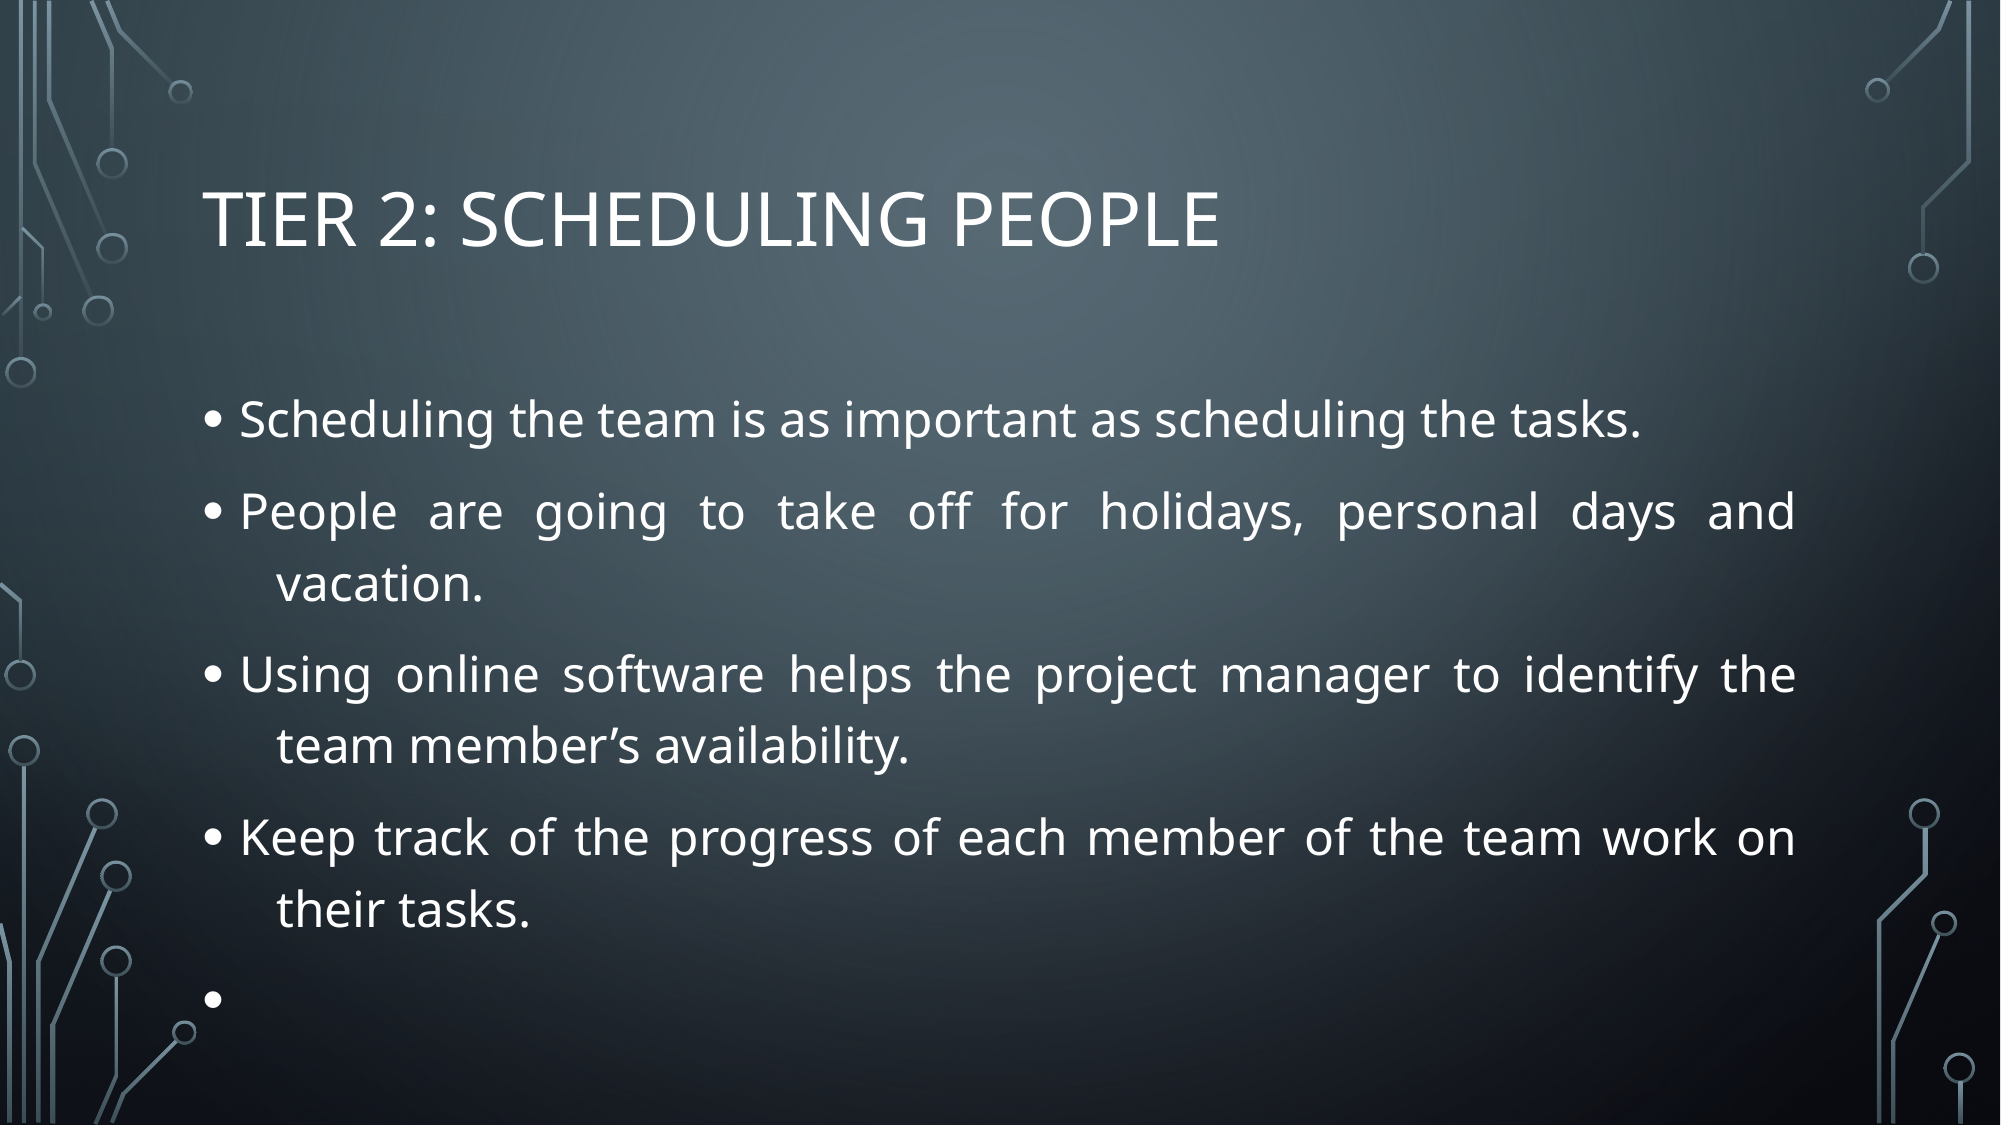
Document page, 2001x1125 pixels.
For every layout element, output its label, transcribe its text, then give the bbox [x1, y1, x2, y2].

title Tier 2: scheduling people [187, 101, 1813, 344]
list Scheduling the team is as important as scheduling the tasks. People are going to take off for holidays, personal days and vacation. Using online software helps the project manager to identify the team member’s availability. Keep track of the progress of each member of the team work on their tasks. [187, 369, 1813, 951]
